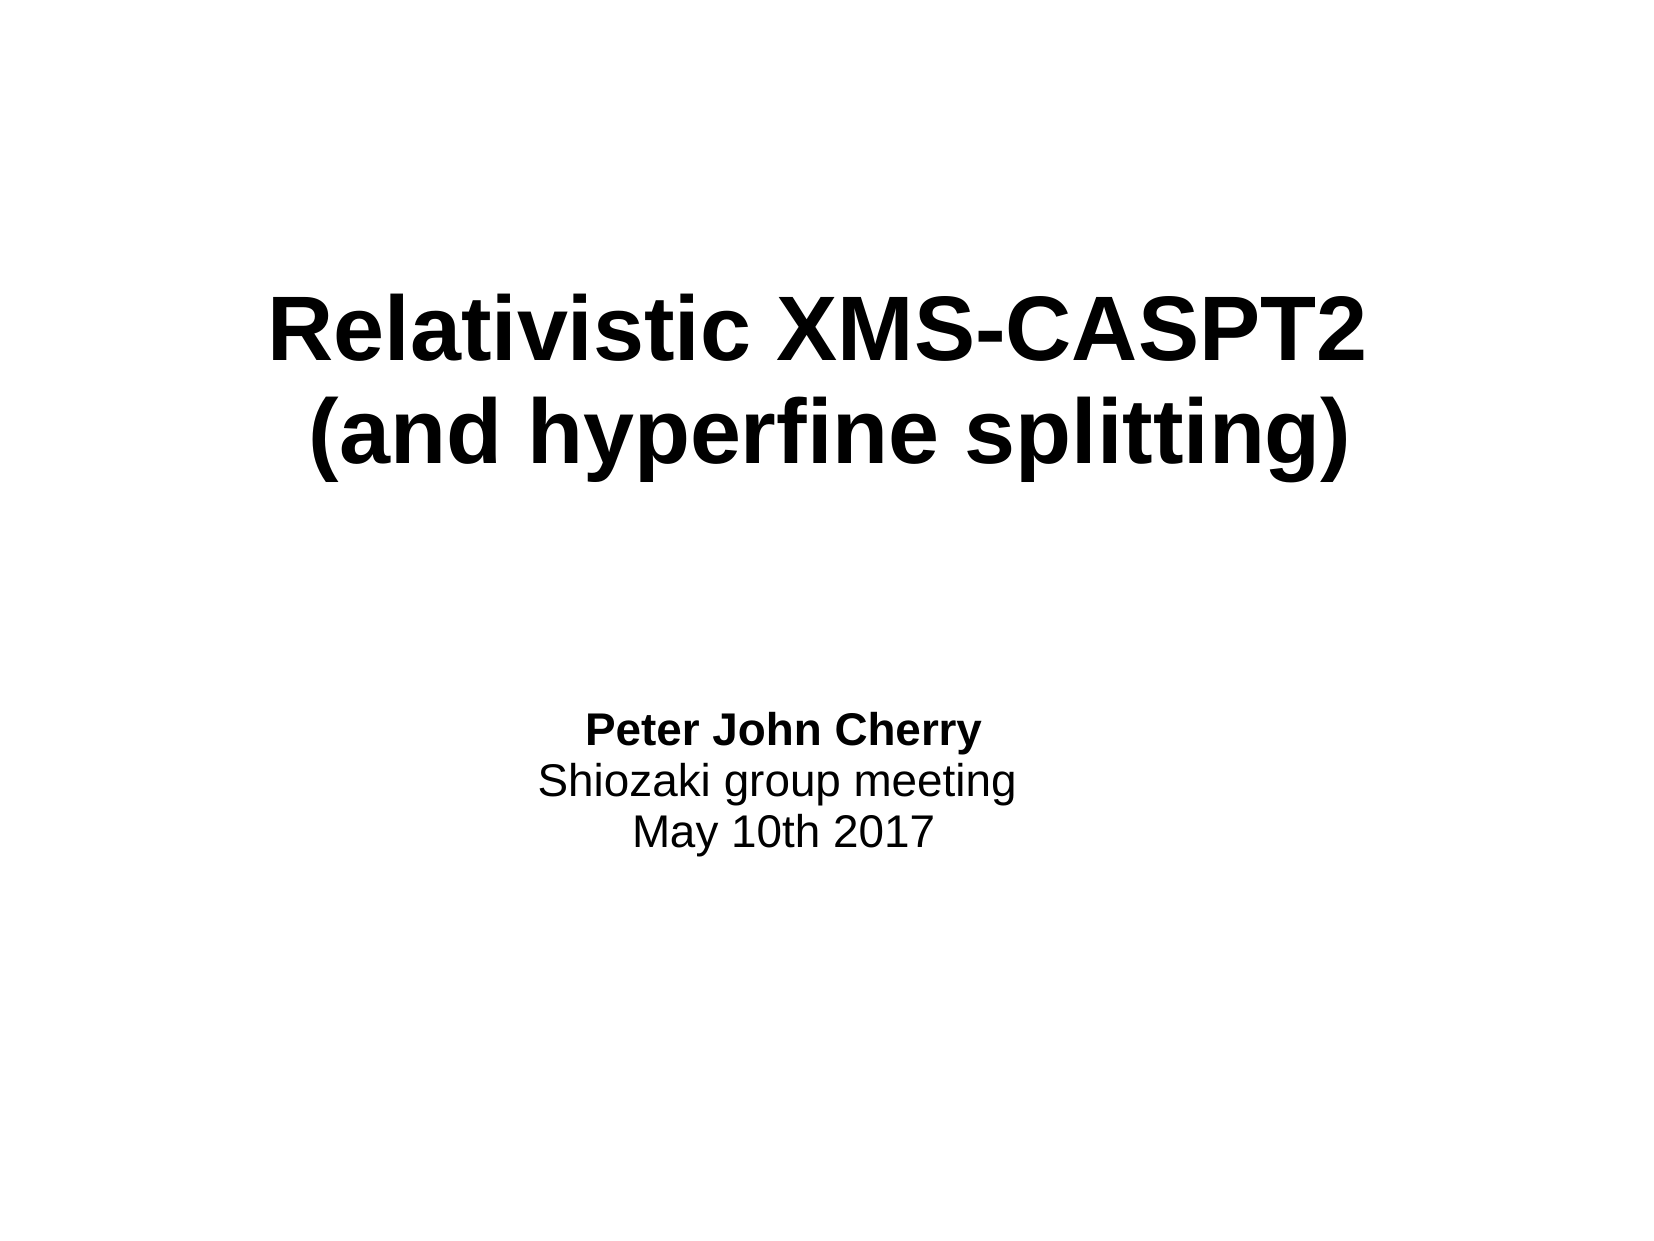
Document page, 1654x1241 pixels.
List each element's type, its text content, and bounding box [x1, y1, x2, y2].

title Peter John Cherry Shiozaki group meeting May 10th 2017 [159, 703, 1409, 858]
list [82, 277, 1571, 504]
